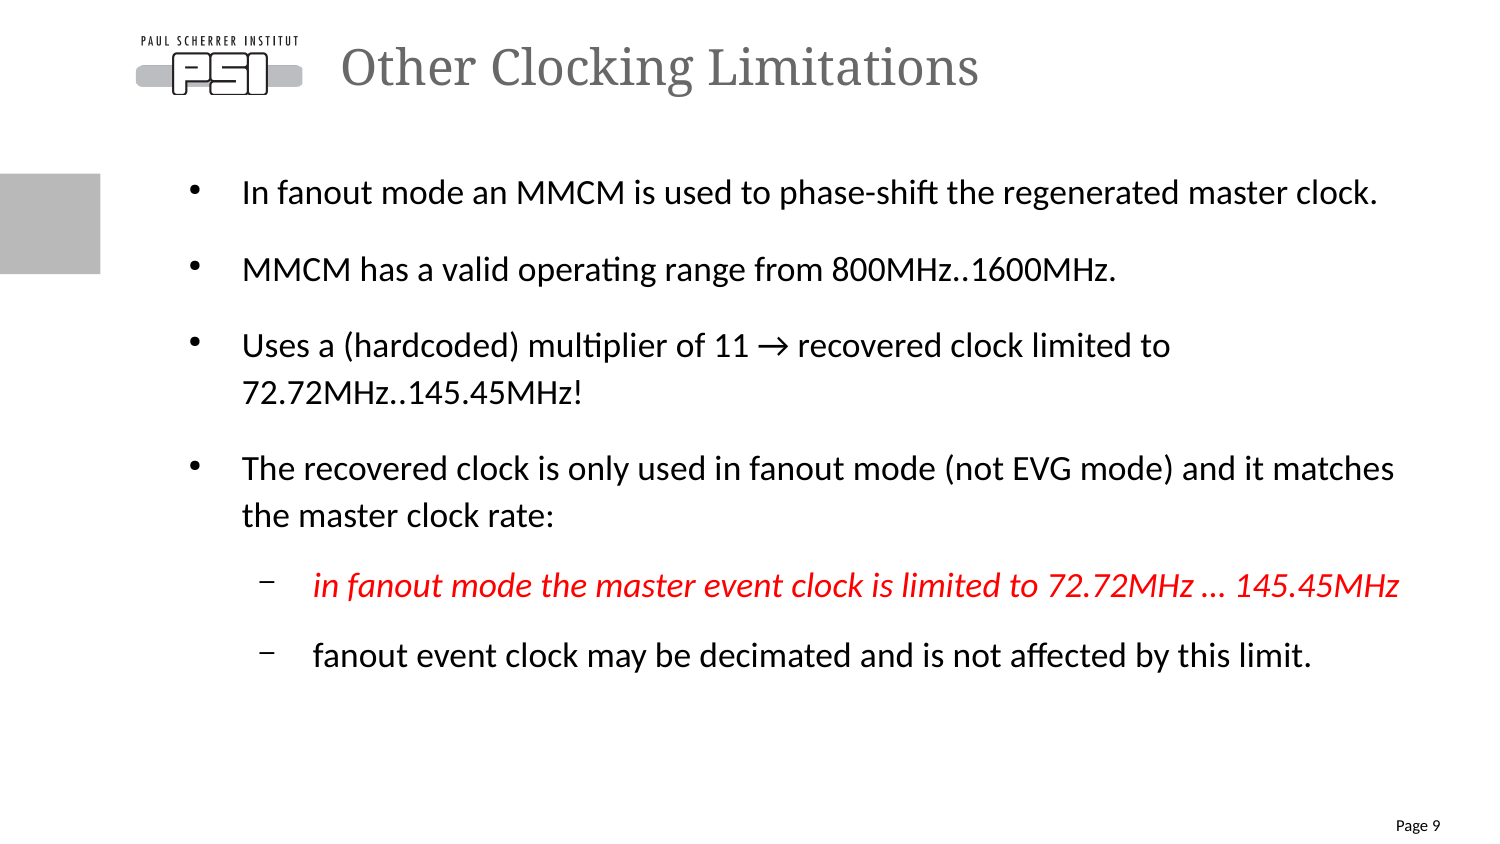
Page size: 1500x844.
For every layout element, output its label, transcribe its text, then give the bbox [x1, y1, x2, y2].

slide_number Page <number> [1346, 814, 1441, 840]
title Other Clocking Limitations [340, 35, 1442, 98]
list In fanout mode an MMCM is used to phase-shift the regenerated master clock. MMCM has a valid operating range from 800MHz..1600MHz. Uses a (hardcoded) multiplier of 11 → recovered clock limited to 72.72MHz..145.45MHz! The recovered clock is only used in fanout mode (not EVG mode) and it matches the master clock rate: in fanout mode the master event clock is limited to 72.72MHz … 145.45MHz fanout event clock may be decimated and is not affected by this limit. [171, 165, 1442, 741]
